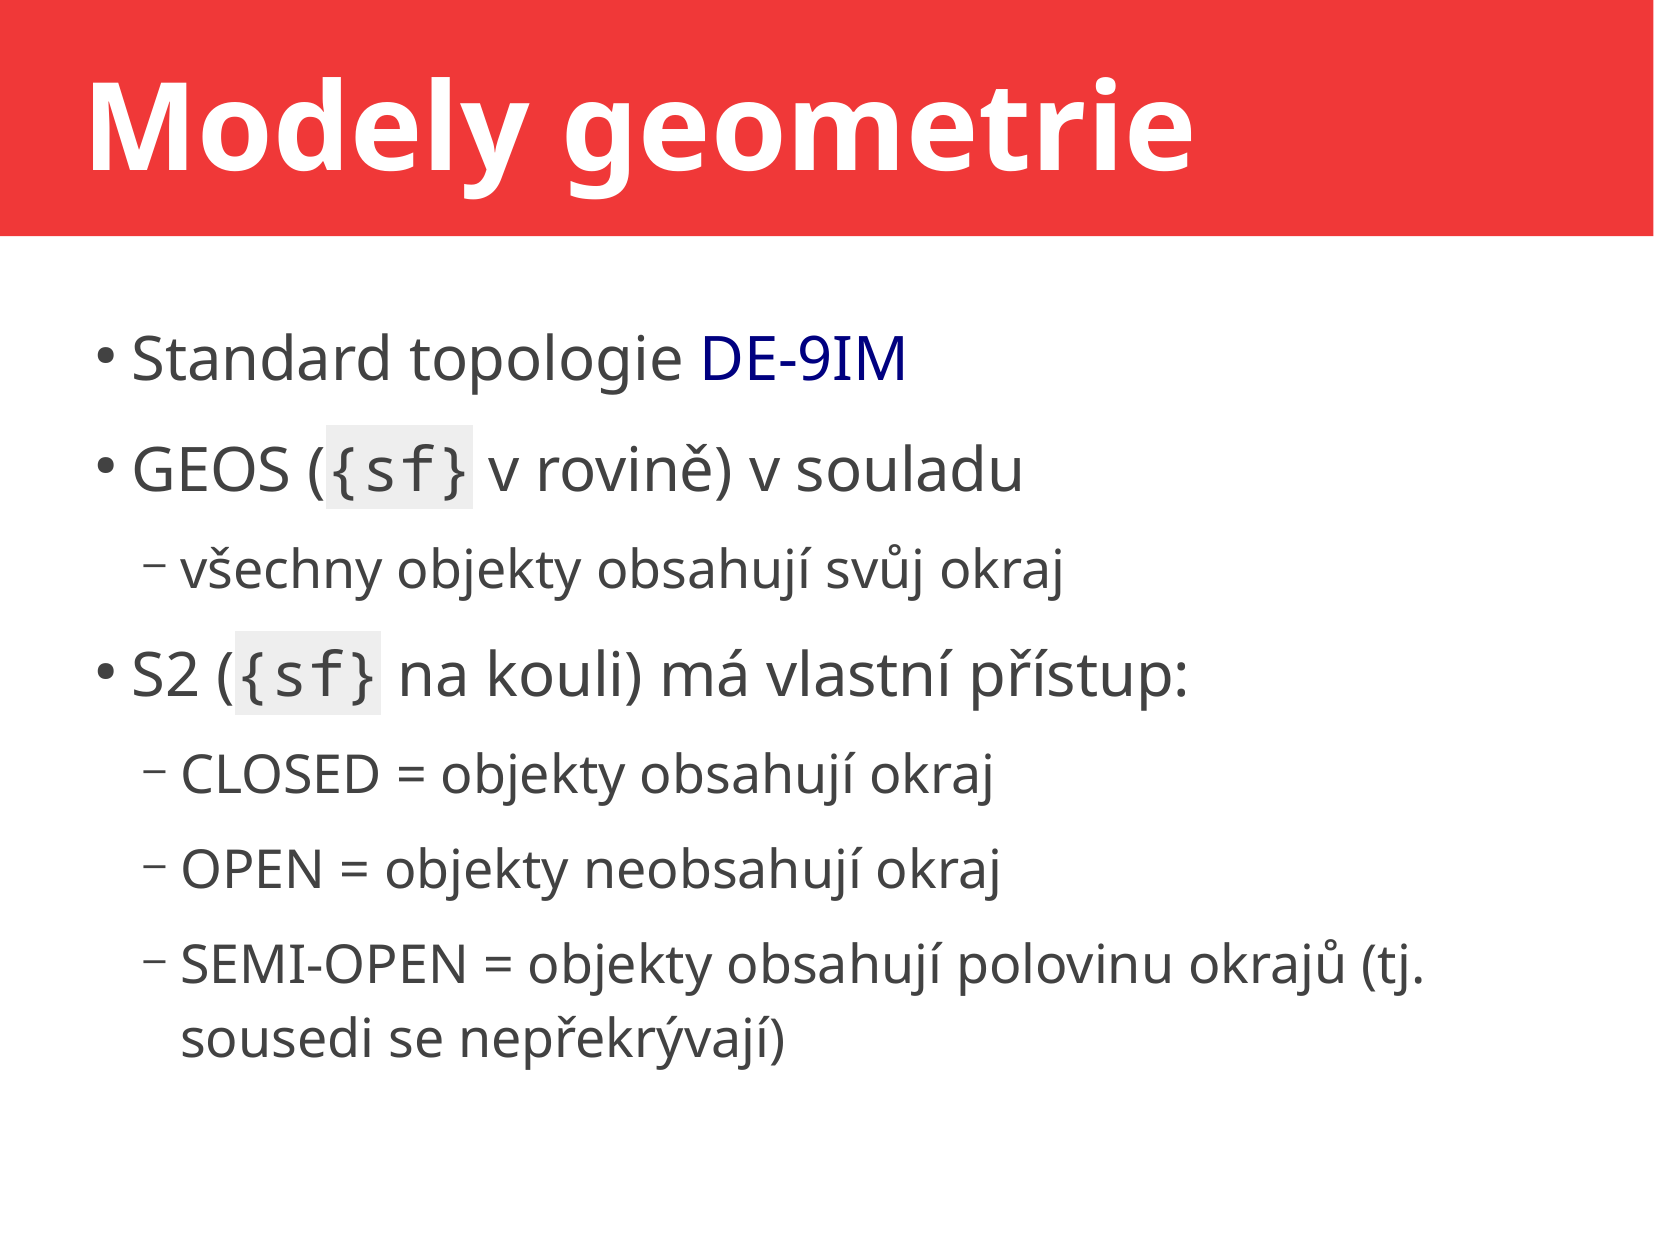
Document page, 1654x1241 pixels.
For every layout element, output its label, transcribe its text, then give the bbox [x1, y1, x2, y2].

title Modely geometrie [82, 19, 1571, 227]
list Standard topologie DE-9IM GEOS ({sf} v rovině) v souladu všechny objekty obsahují svůj okraj S2 ({sf} na kouli) má vlastní přístup: CLOSED = objekty obsahují okraj OPEN = objekty neobsahují okraj SEMI-OPEN = objekty obsahují polovinu okrajů (tj. sousedi se nepřekrývají) [82, 314, 1563, 1080]
